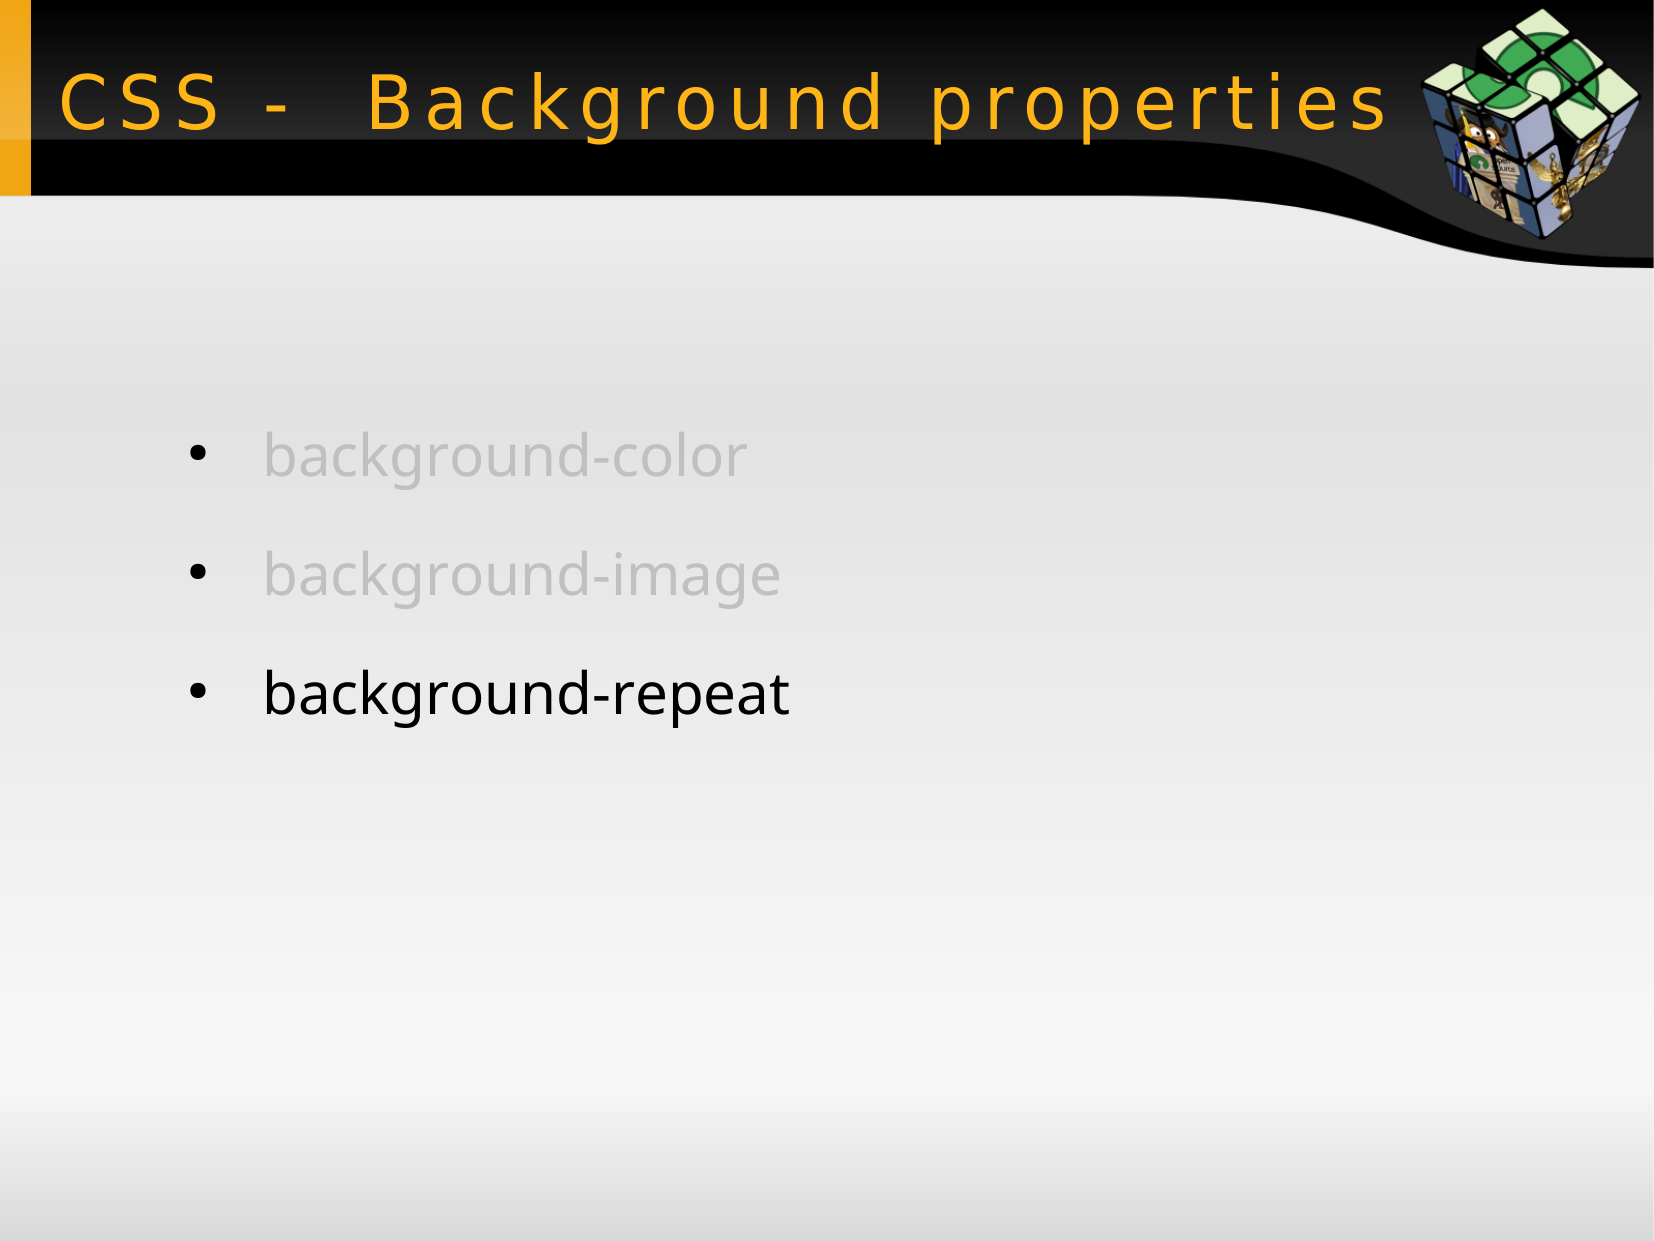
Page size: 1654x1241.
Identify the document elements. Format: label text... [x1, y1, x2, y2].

picture [0, 0, 1654, 1241]
subtitle background-color background-image background-repeat [187, 375, 1576, 1201]
title CSS - Background properties [59, 29, 1501, 178]
